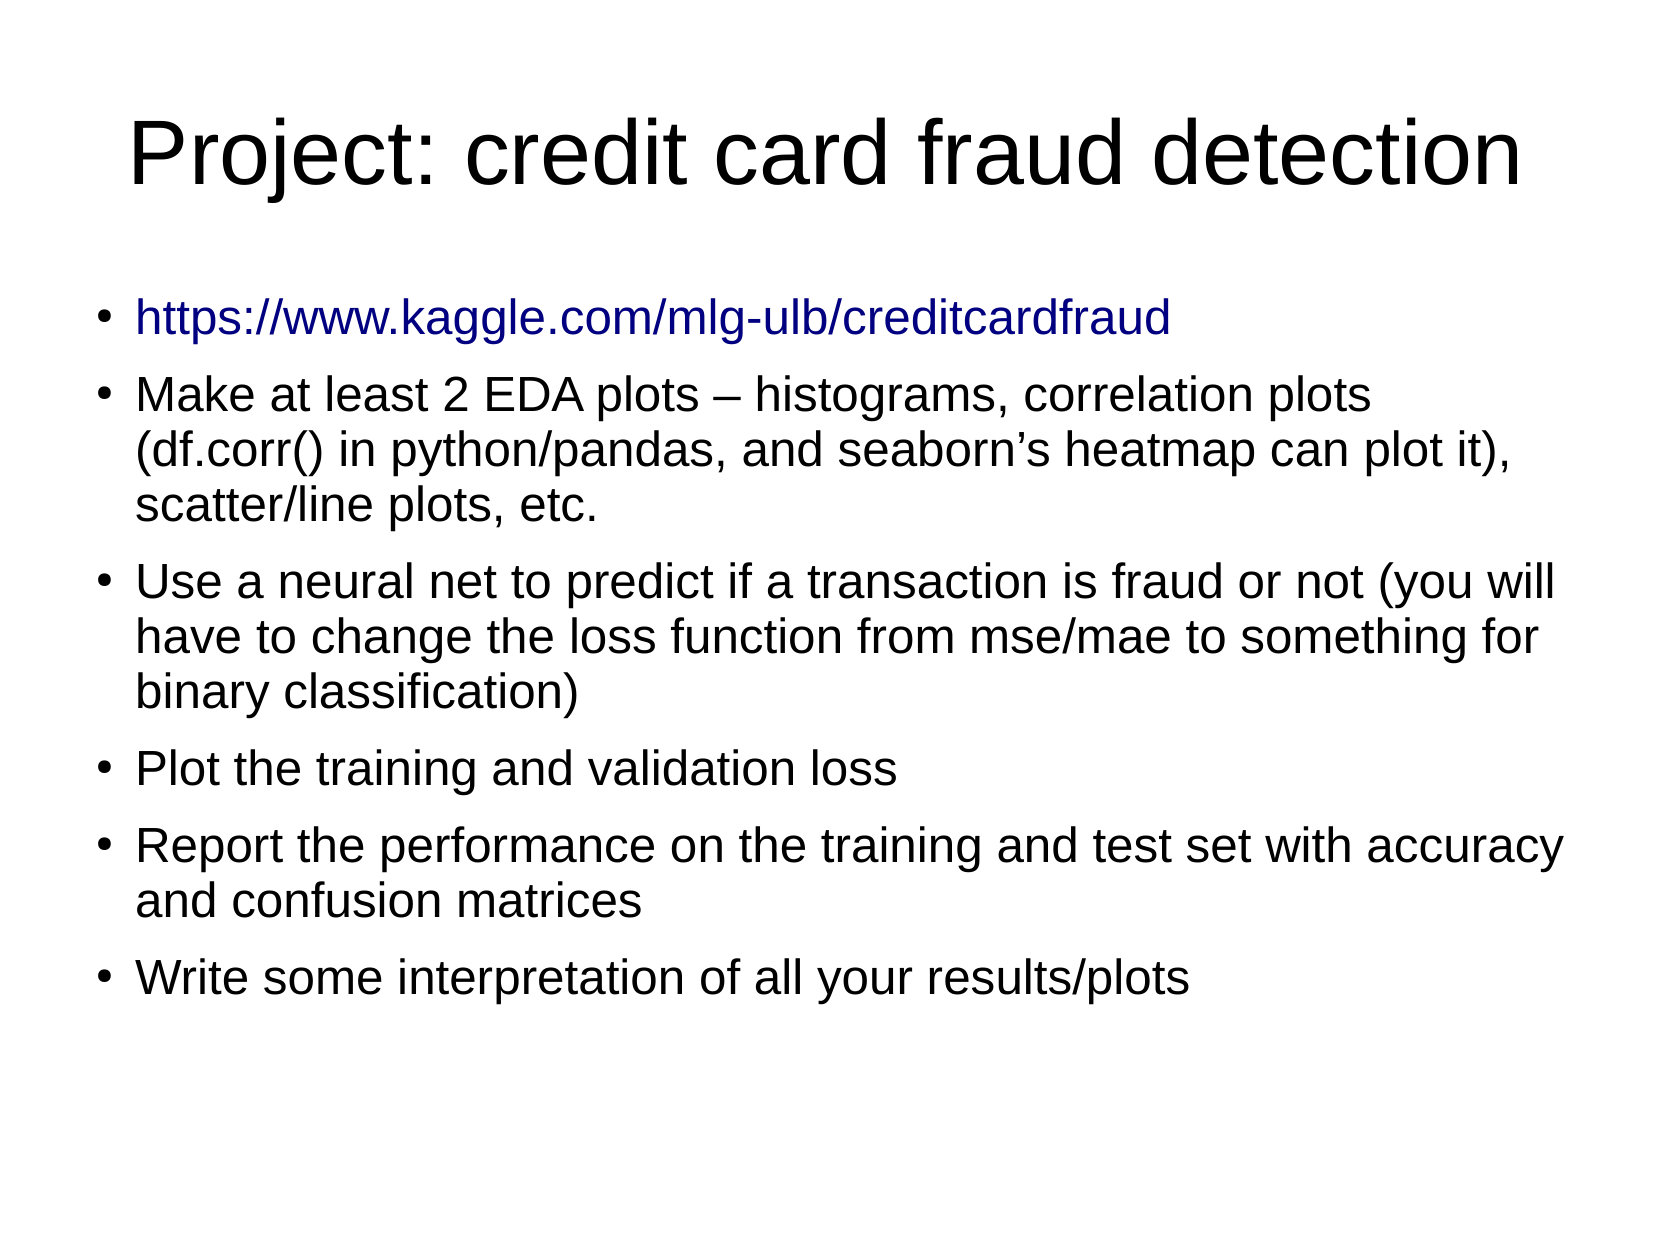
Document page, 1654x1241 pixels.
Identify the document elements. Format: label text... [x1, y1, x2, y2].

list https://www.kaggle.com/mlg-ulb/creditcardfraud Make at least 2 EDA plots – histograms, correlation plots (df.corr() in python/pandas, and seaborn’s heatmap can plot it), scatter/line plots, etc. Use a neural net to predict if a transaction is fraud or not (you will have to change the loss function from mse/mae to something for binary classification) Plot the training and validation loss Report the performance on the training and test set with accuracy and confusion matrices Write some interpretation of all your results/plots [82, 290, 1571, 1010]
title Project: credit card fraud detection [82, 49, 1571, 257]
